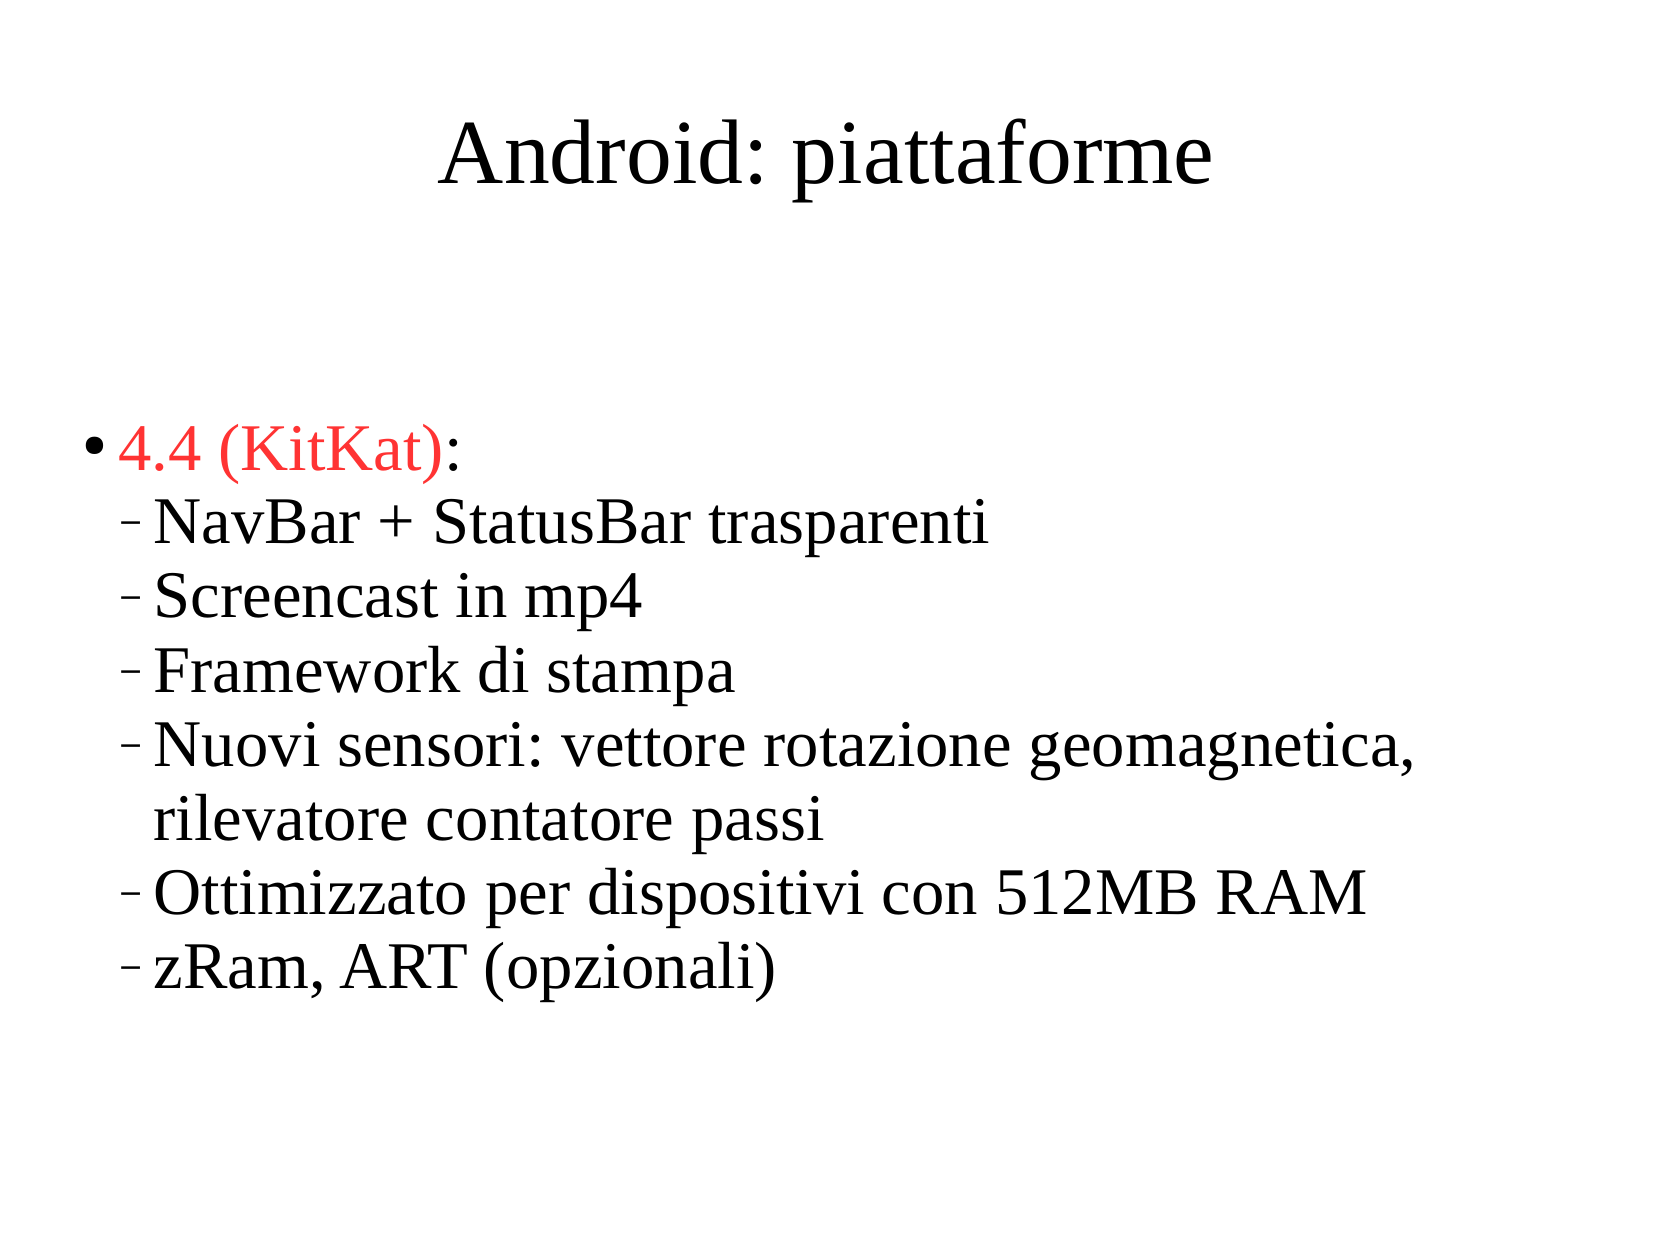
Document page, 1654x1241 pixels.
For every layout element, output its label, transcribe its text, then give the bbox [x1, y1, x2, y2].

title Android: piattaforme [82, 49, 1571, 257]
subtitle 4.4 (KitKat): NavBar + StatusBar trasparenti Screencast in mp4 Framework di stampa Nuovi sensori: vettore rotazione geomagnetica, rilevatore contatore passi Ottimizzato per dispositivi con 512MB RAM zRam, ART (opzionali) [82, 346, 1571, 1067]
